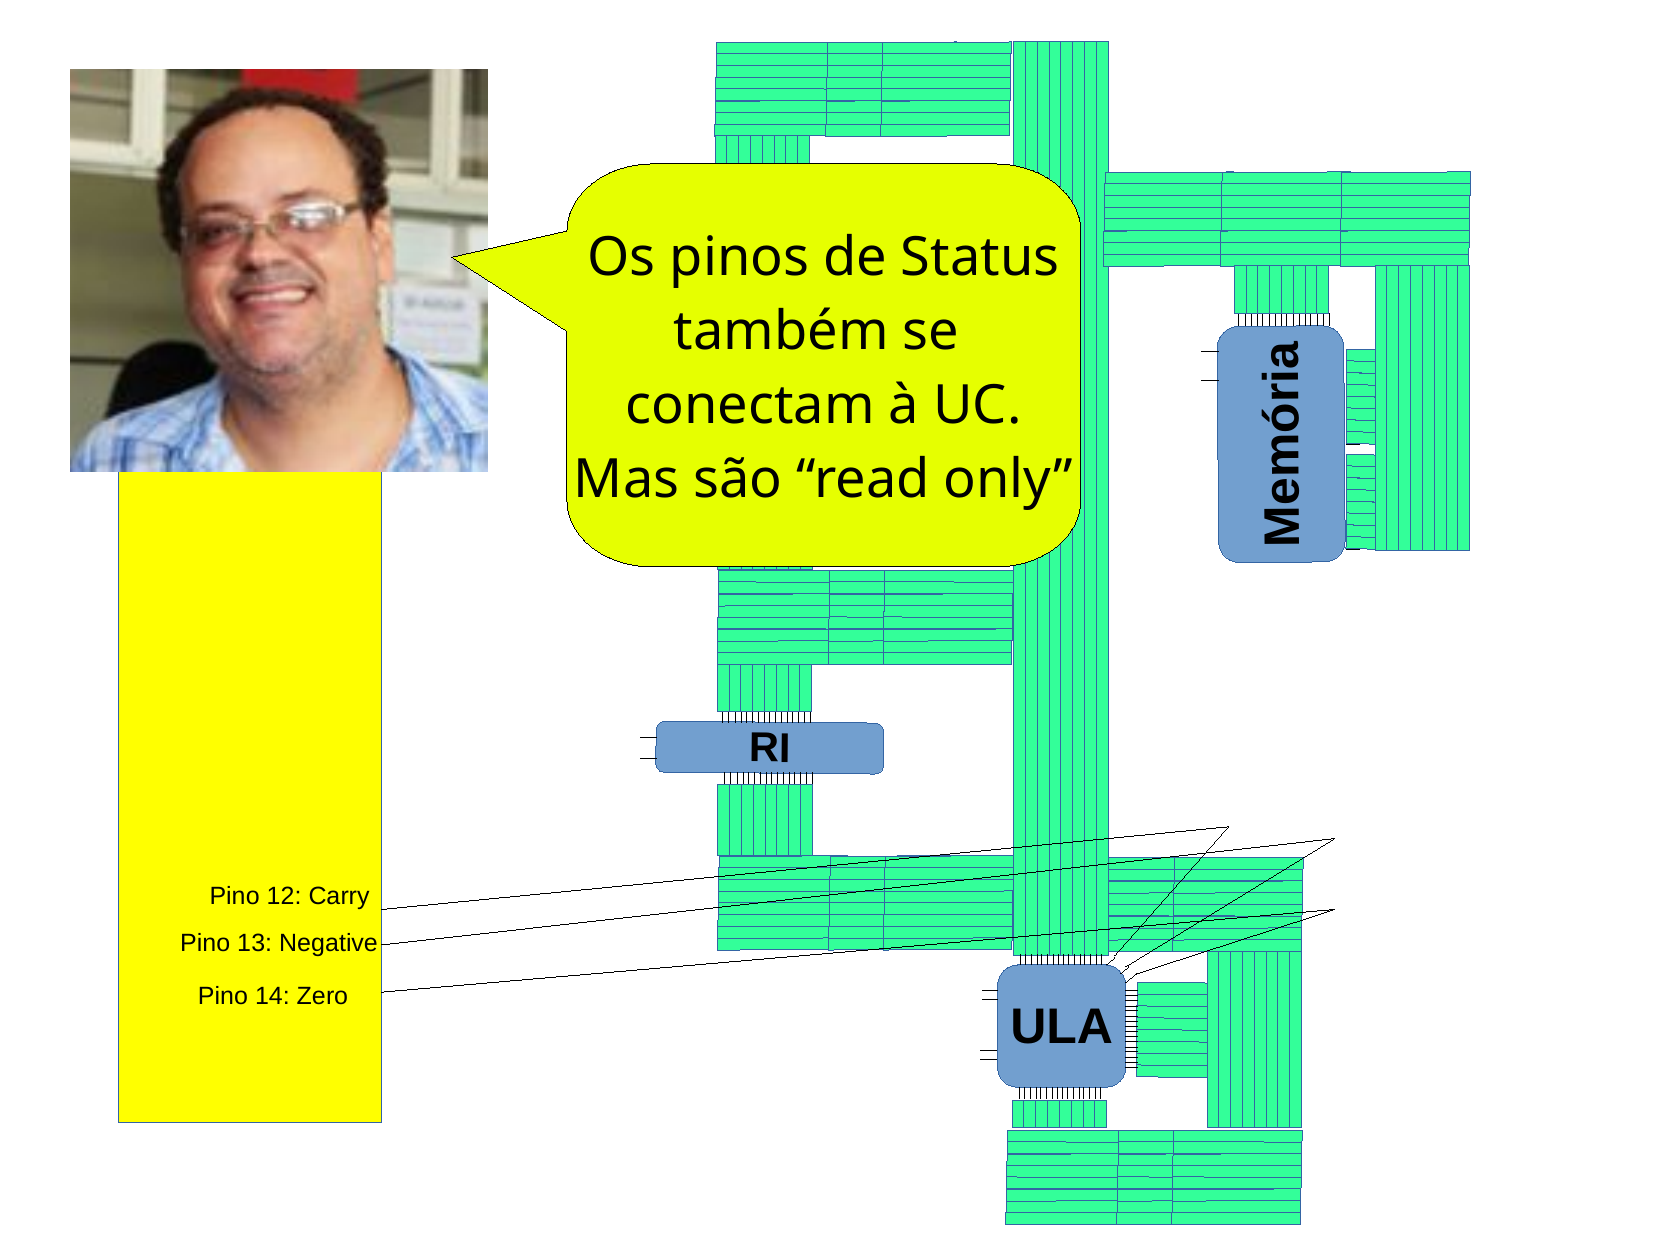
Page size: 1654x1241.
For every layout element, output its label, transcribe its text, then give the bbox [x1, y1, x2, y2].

text_box Pino 13: Negative [165, 921, 394, 969]
text_box [717, 41, 1471, 1128]
text_box Pino 14: Zero [183, 974, 364, 1022]
text_box [714, 41, 1012, 163]
text_box [118, 472, 382, 1123]
text_box [1012, 1100, 1107, 1128]
text_box RI [655, 721, 884, 775]
text_box Pino 12: Carry [194, 874, 385, 921]
text_box ULA [997, 964, 1126, 1088]
text_box [1005, 1130, 1303, 1225]
picture [70, 69, 488, 472]
text_box Memória [1217, 325, 1346, 563]
text_box Os pinos de Status também se conectam à UC. Mas são “read only” [451, 163, 1081, 567]
